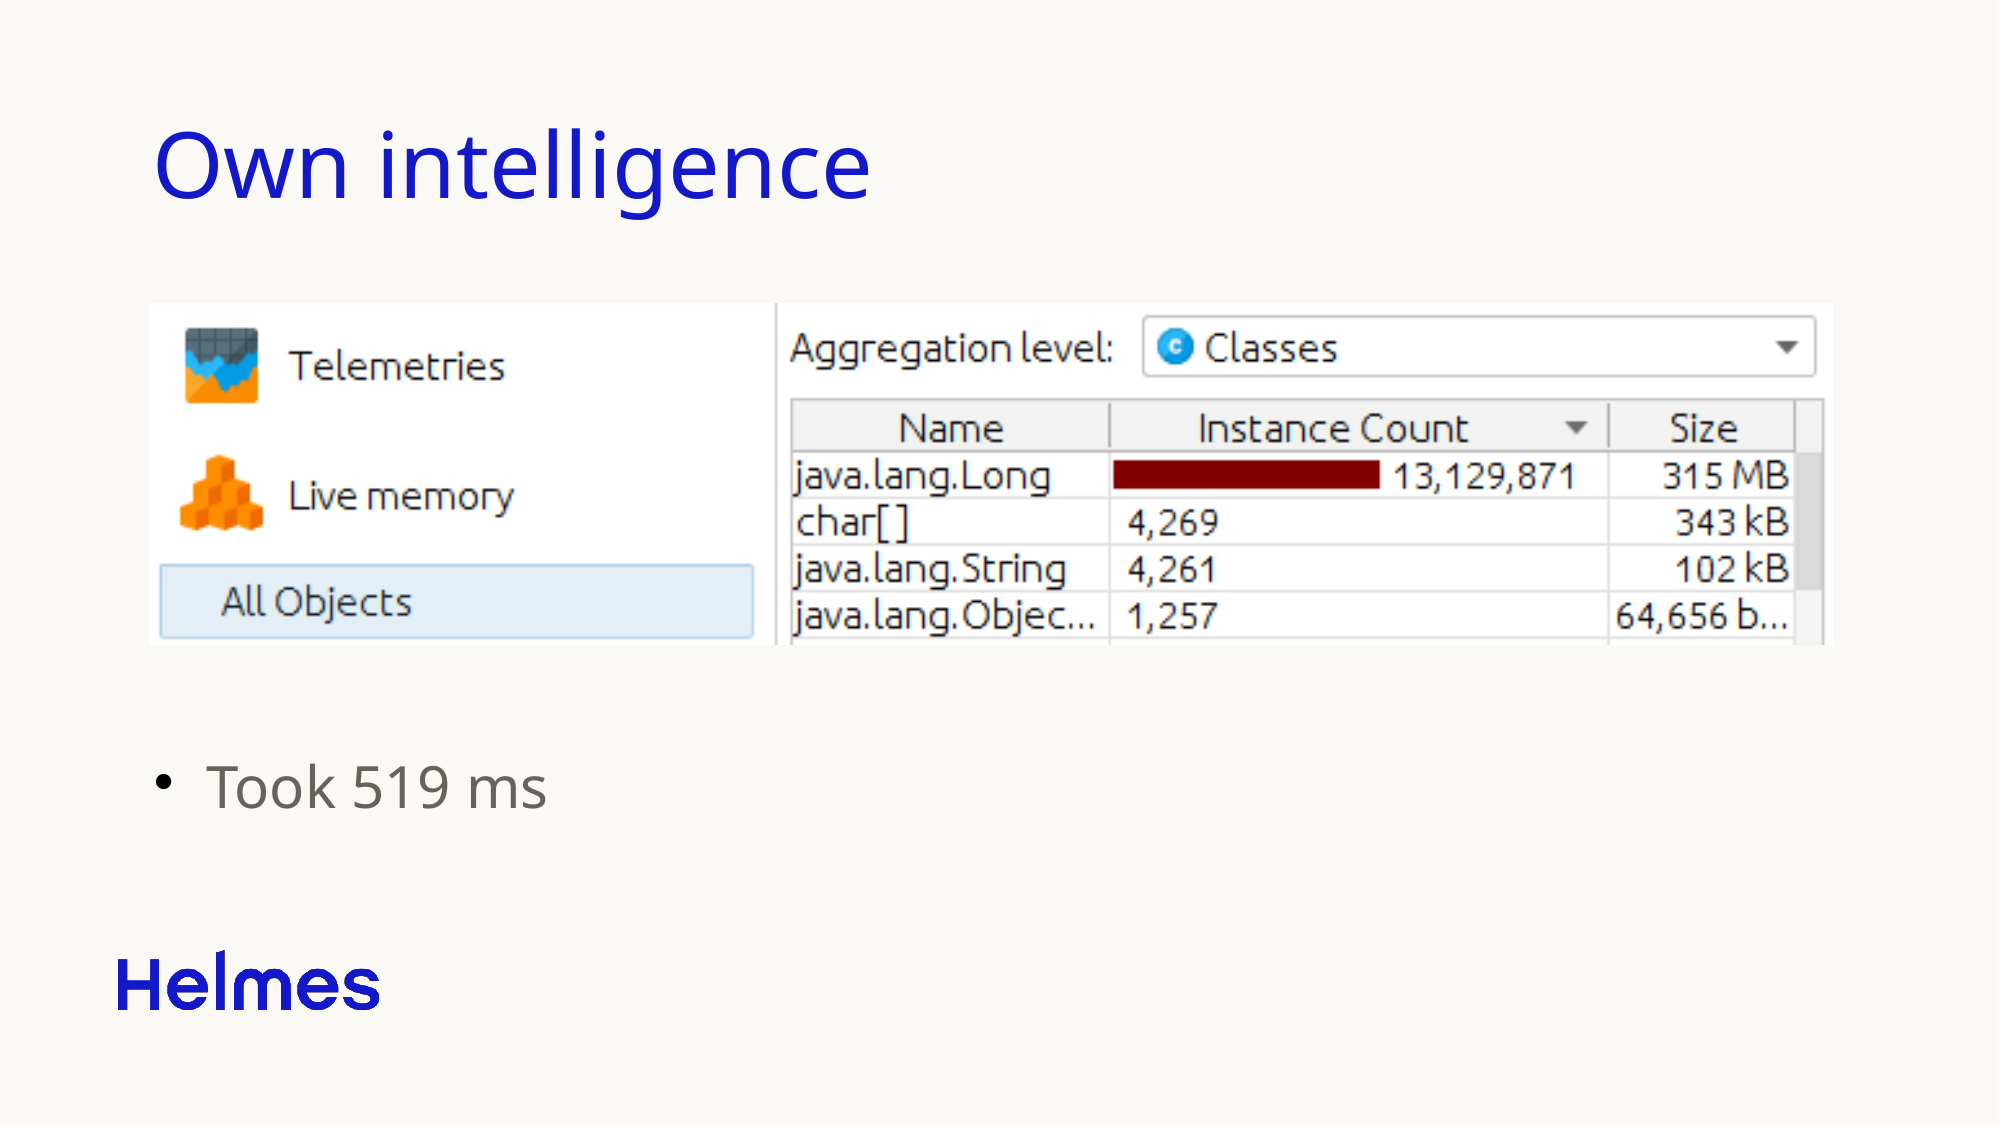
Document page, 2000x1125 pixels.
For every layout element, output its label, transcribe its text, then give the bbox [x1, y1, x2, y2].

text_box Own intelligence [137, 59, 1862, 277]
picture [118, 950, 379, 1010]
picture [150, 303, 1833, 645]
text_box Took 519 ms [135, 749, 1860, 870]
